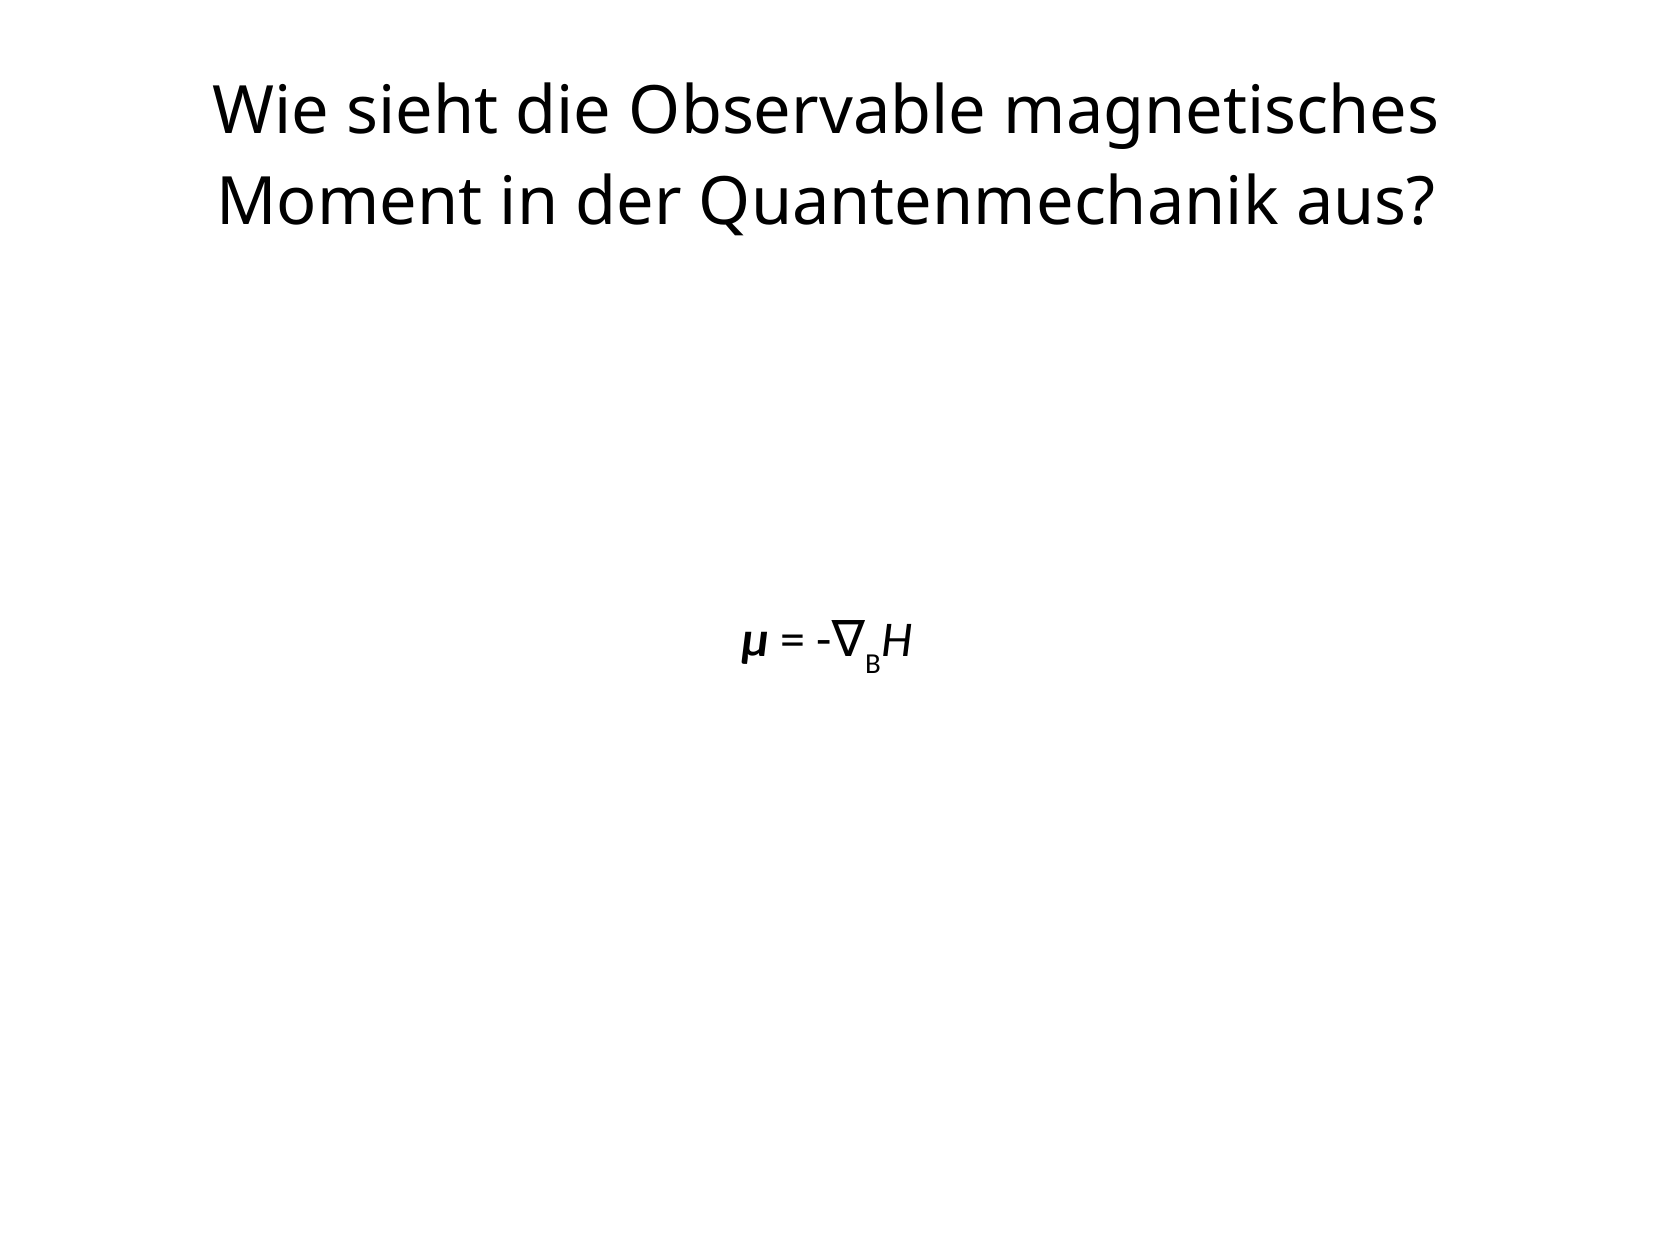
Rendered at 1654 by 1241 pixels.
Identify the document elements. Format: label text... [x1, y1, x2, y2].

title Wie sieht die Observable magnetisches Moment in der Quantenmechanik aus? [82, 49, 1571, 257]
subtitle μ = -∇BH [82, 290, 1571, 1010]
